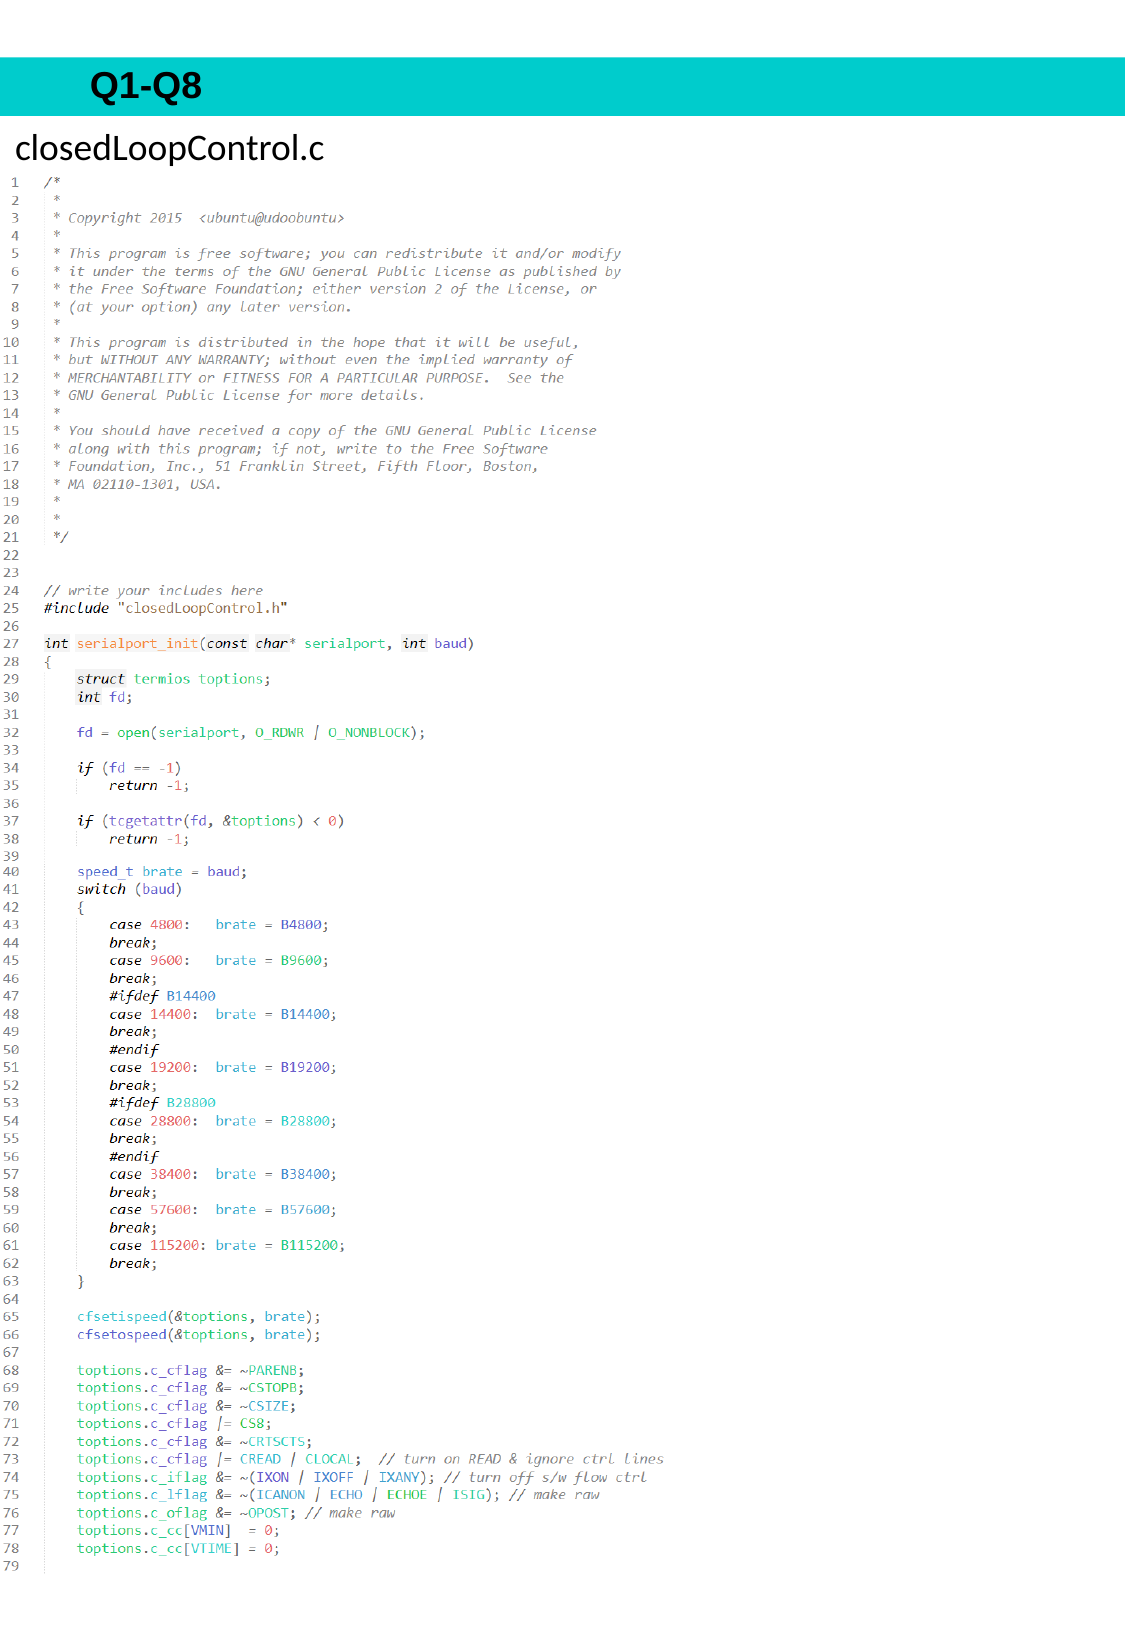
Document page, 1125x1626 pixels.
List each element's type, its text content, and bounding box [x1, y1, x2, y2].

picture [0, 177, 1125, 1574]
text_box closedLoopControl.c [0, 115, 1125, 177]
text_box Q1-Q8 [0, 57, 1125, 115]
